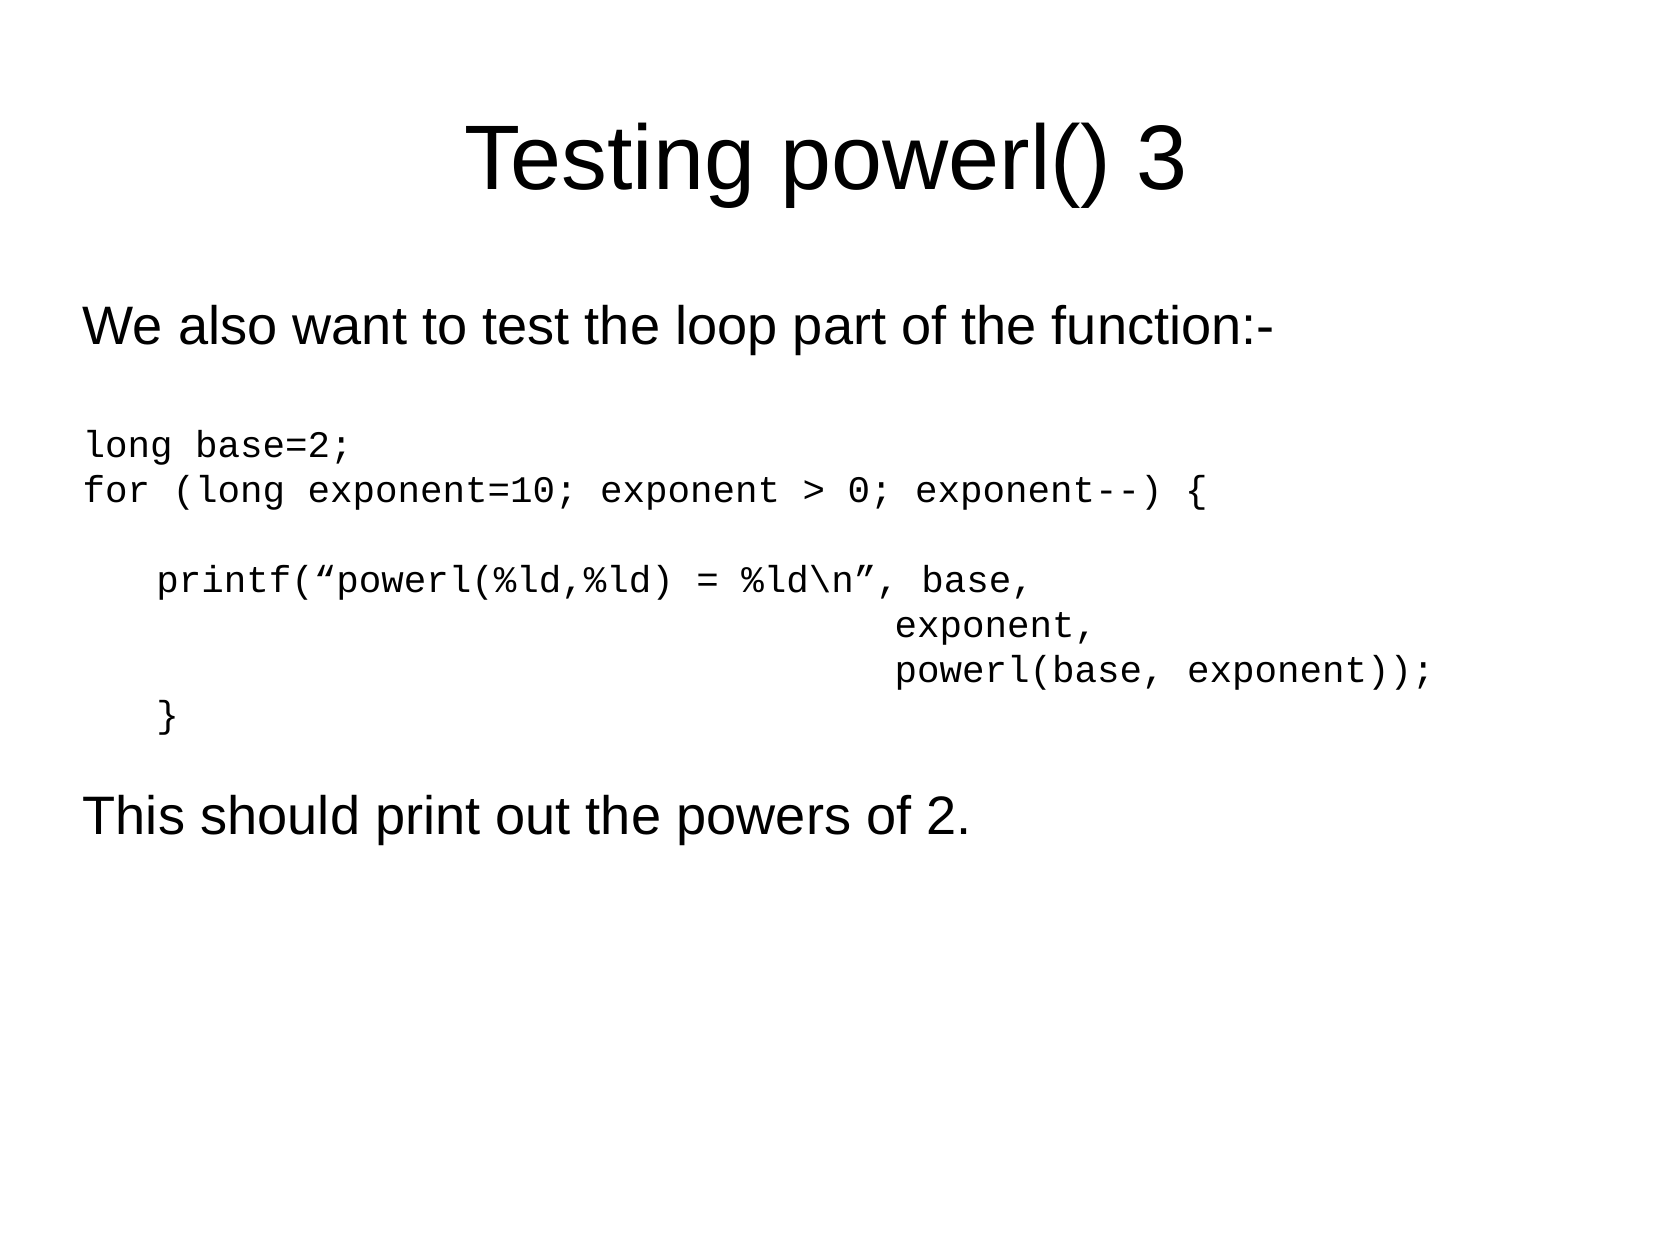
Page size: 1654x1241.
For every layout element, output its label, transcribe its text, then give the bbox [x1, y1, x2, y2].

subtitle We also want to test the loop part of the function:- long base=2; for (long exponent=10; exponent > 0; exponent--) { printf(“powerl(%ld,%ld) = %ld\n”, base, exponent, powerl(base, exponent)); } This should print out the powers of 2. [82, 290, 1538, 1140]
title Testing powerl() 3 [82, 49, 1571, 257]
